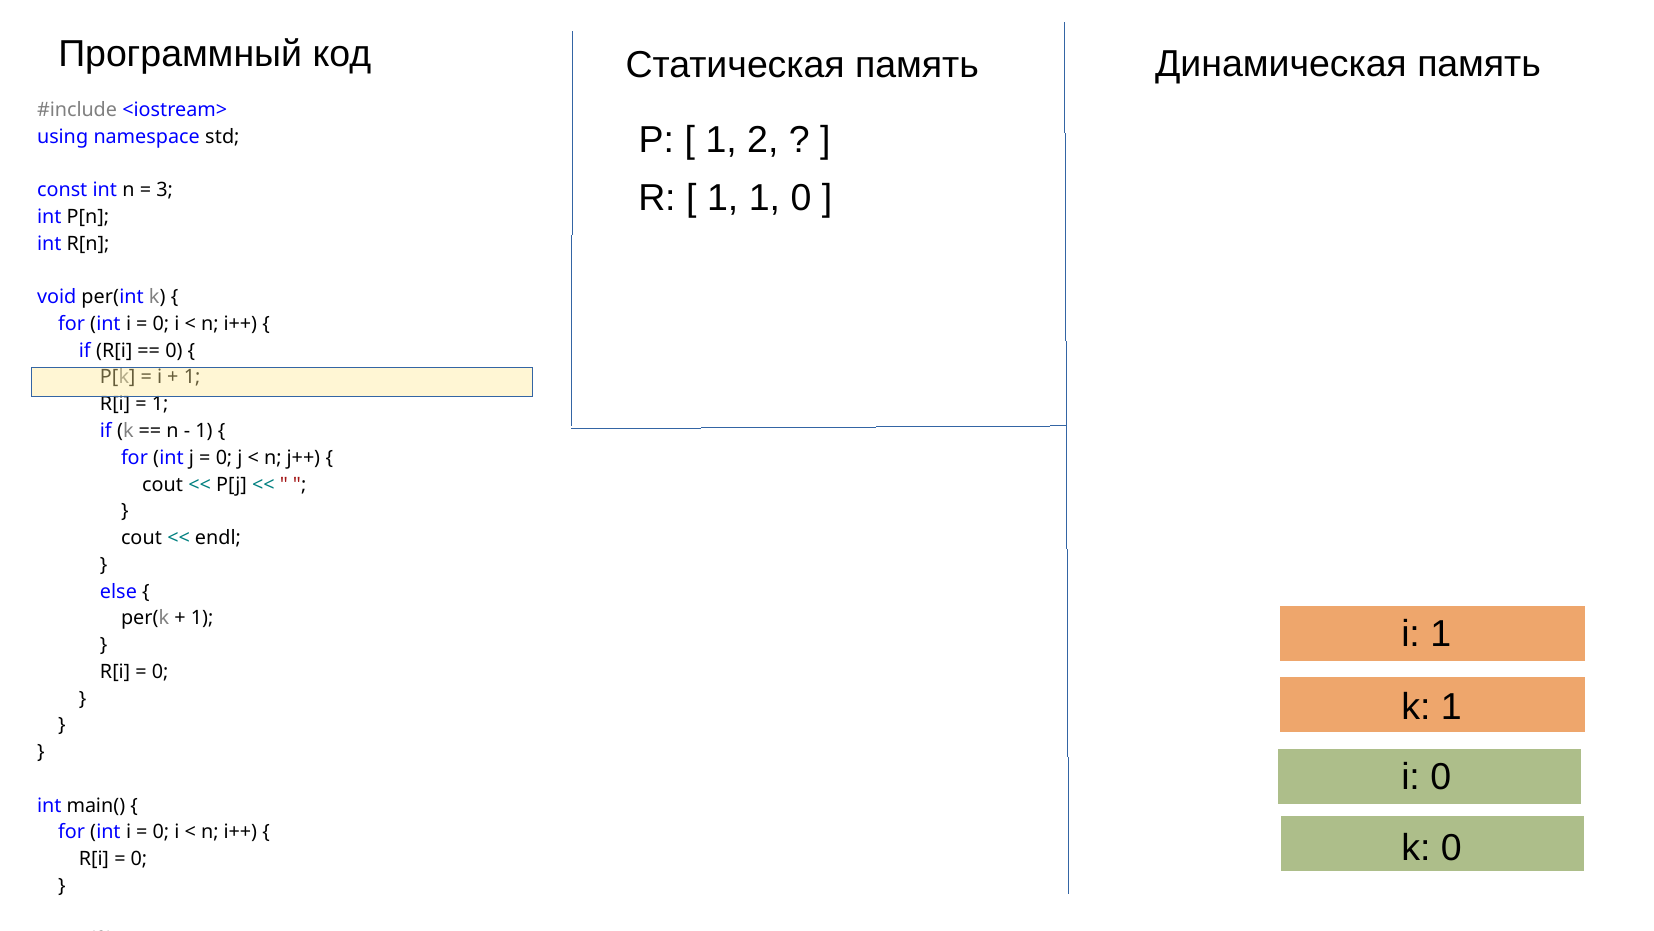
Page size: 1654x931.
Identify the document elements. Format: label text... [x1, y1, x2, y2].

text_box i: 1 [1386, 605, 1467, 662]
text_box Динамическая память [1140, 34, 1557, 92]
text_box [1277, 674, 1587, 734]
text_box Статическая память [610, 35, 995, 93]
text_box Программный код [43, 25, 387, 83]
text_box [31, 367, 533, 397]
text_box [1276, 746, 1584, 806]
text_box k: 0 [1386, 819, 1483, 876]
text_box P: [ 1, 2, ? ] [623, 111, 846, 168]
text_box [1277, 604, 1587, 664]
text_box R: [ 1, 1, 0 ] [623, 169, 848, 227]
text_box [1279, 814, 1587, 874]
text_box i: 0 [1386, 748, 1483, 806]
text_box k: 1 [1386, 678, 1477, 736]
text_box #include <iostream> using namespace std; const int n = 3; int P[n]; int R[n]; void per(int k) { for (int i = 0; i < n; i++) { if (R[i] == 0) { P[k] = i + 1; R[i] = 1; if (k == n - 1) { for (int j = 0; j < n; j++) { cout << P[j] << " "; } cout << endl; } else { per(k + 1); } R[i] = 0; } } } int main() { for (int i = 0; i < n; i++) { R[i] = 0; } per(0); return 0; } [22, 88, 570, 907]
